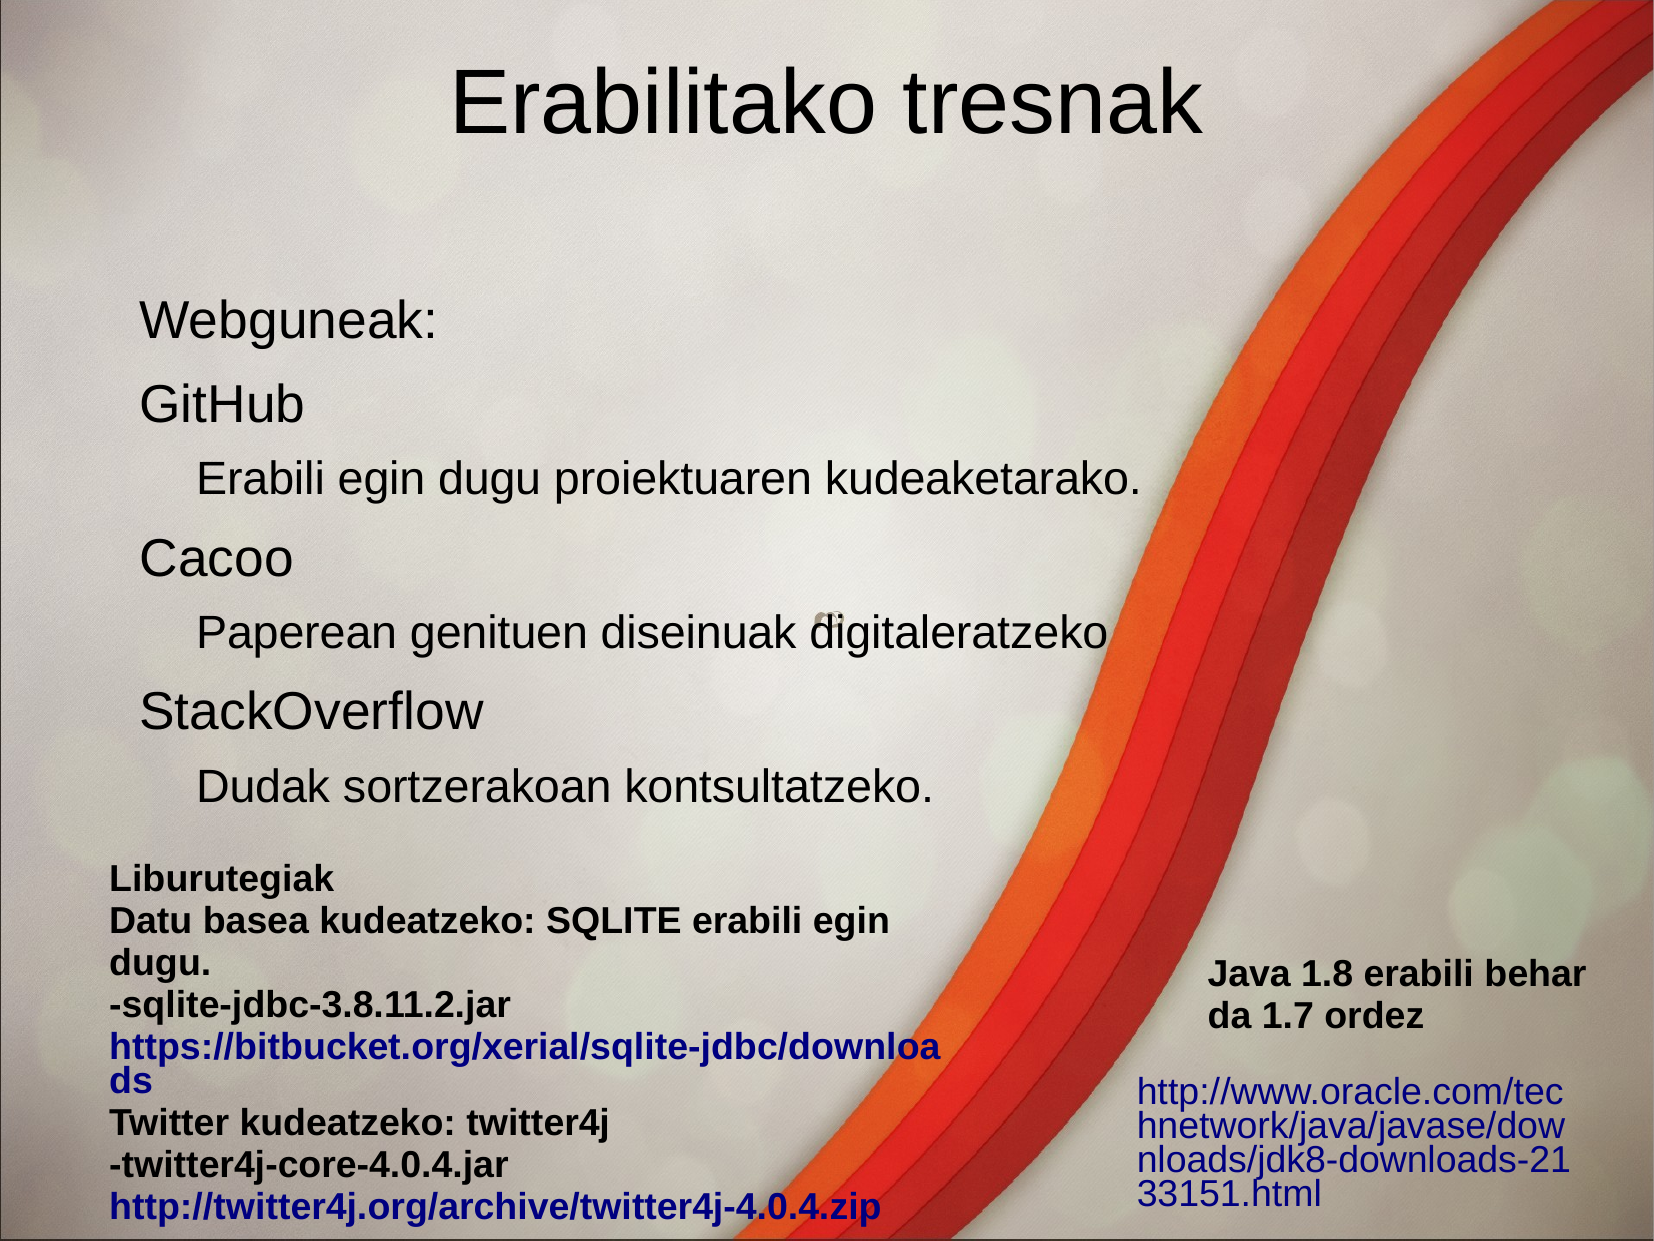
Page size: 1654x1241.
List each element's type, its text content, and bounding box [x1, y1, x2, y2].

text_box Liburutegiak Datu basea kudeatzeko: SQLITE erabili egin dugu. -sqlite-jdbc-3.8.11.2.jar https://bitbucket.org/xerial/sqlite-jdbc/downloads Twitter kudeatzeko: twitter4j -twitter4j-core-4.0.4.jar http://twitter4j.org/archive/twitter4j-4.0.4.zip [94, 850, 969, 1202]
text_box http://www.oracle.com/technetwork/java/javase/downloads/jdk8-downloads-2133151.html [1122, 1062, 1595, 1204]
title Erabilitako tresnak [82, 49, 1571, 257]
text_box Java 1.8 erabili behar da 1.7 ordez [1192, 944, 1607, 1044]
picture [0, 0, 1654, 1241]
list Webguneak: GitHub Erabili egin dugu proiektuaren kudeaketarako. Cacoo Paperean genituen diseinuak digitaleratzeko StackOverflow Dudak sortzerakoan kontsultatzeko. [82, 290, 1571, 815]
